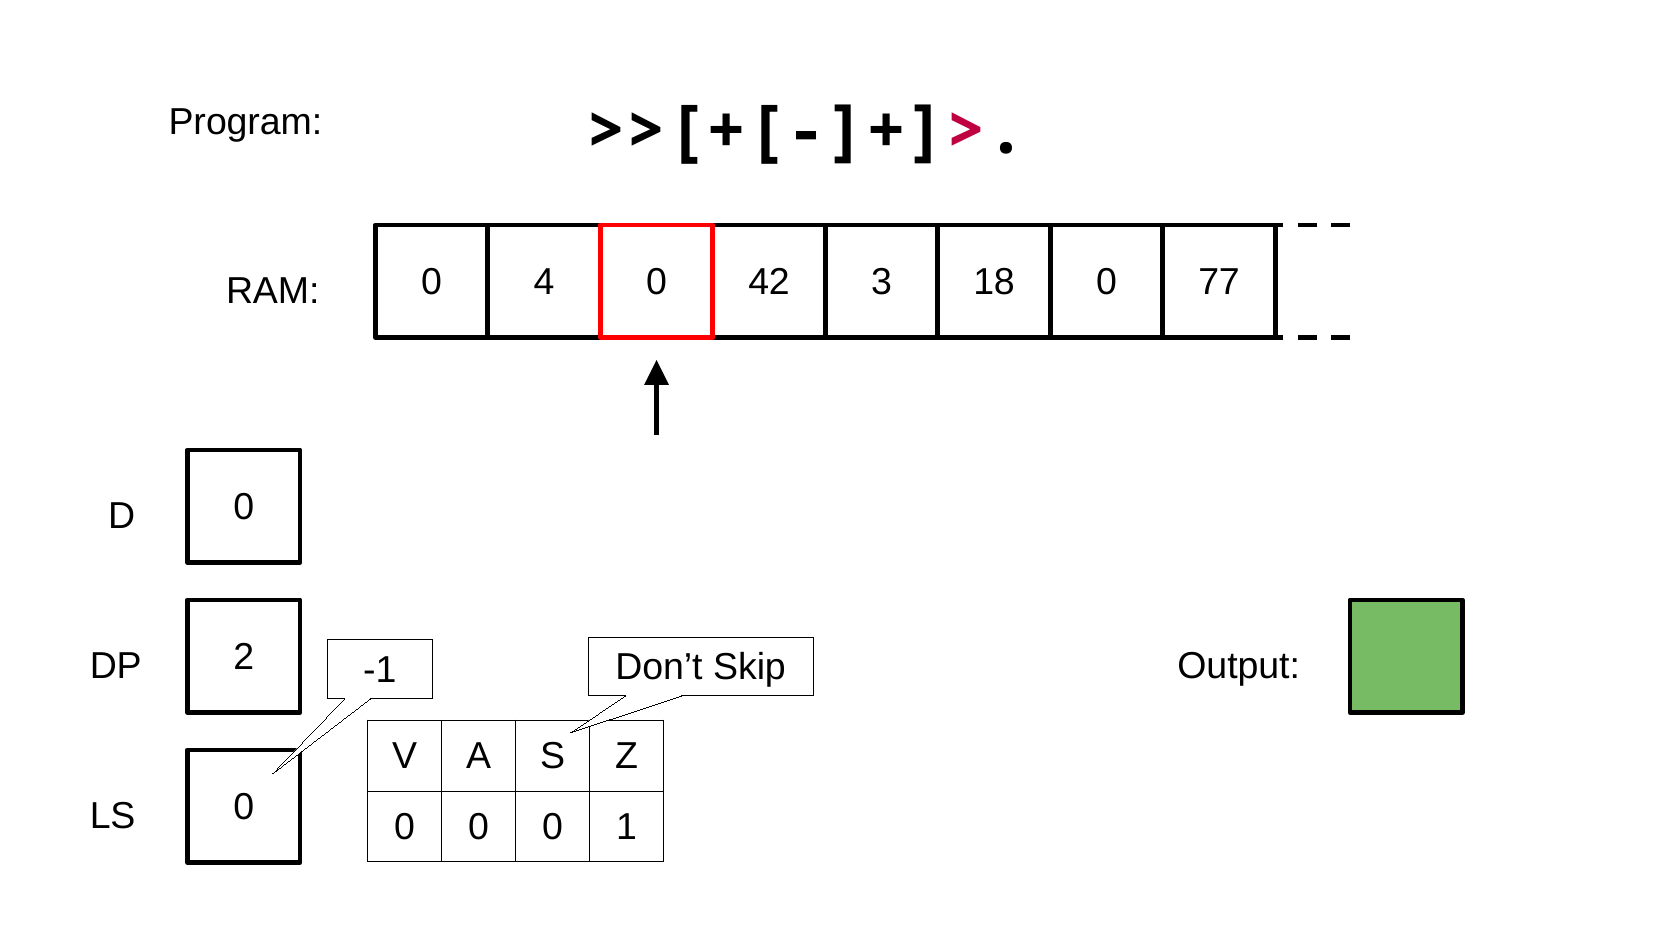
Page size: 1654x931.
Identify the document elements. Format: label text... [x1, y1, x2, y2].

text_box Don’t Skip [570, 637, 814, 733]
text_box RAM: [211, 262, 362, 362]
text_box -1 [272, 639, 433, 774]
table_cell 0 [442, 792, 515, 861]
table_header A [442, 721, 515, 791]
table_cell 0 [516, 792, 589, 861]
text_box 0 [1050, 224, 1162, 338]
text_box 0 [187, 449, 300, 563]
text_box >>[+[-]+]>. [337, 75, 1276, 168]
text_box Program: [153, 93, 337, 151]
table_header S [516, 721, 589, 791]
text_box DP [75, 637, 157, 695]
text_box LS [75, 787, 151, 845]
text_box 0 [375, 224, 487, 338]
text_box [1349, 599, 1463, 713]
text_box 0 [187, 749, 300, 863]
text_box 42 [713, 224, 825, 338]
text_box 0 [600, 224, 713, 338]
table_cell 1 [590, 792, 663, 861]
text_box 77 [1162, 224, 1276, 338]
text_box D [93, 487, 151, 545]
text_box 18 [937, 224, 1050, 338]
text_box 2 [187, 599, 300, 713]
table_header V [368, 721, 441, 791]
text_box 3 [825, 224, 937, 338]
table_header Z [590, 721, 663, 791]
text_box 4 [487, 224, 600, 338]
text_box Output: [1162, 637, 1336, 737]
table_cell 0 [368, 792, 441, 861]
